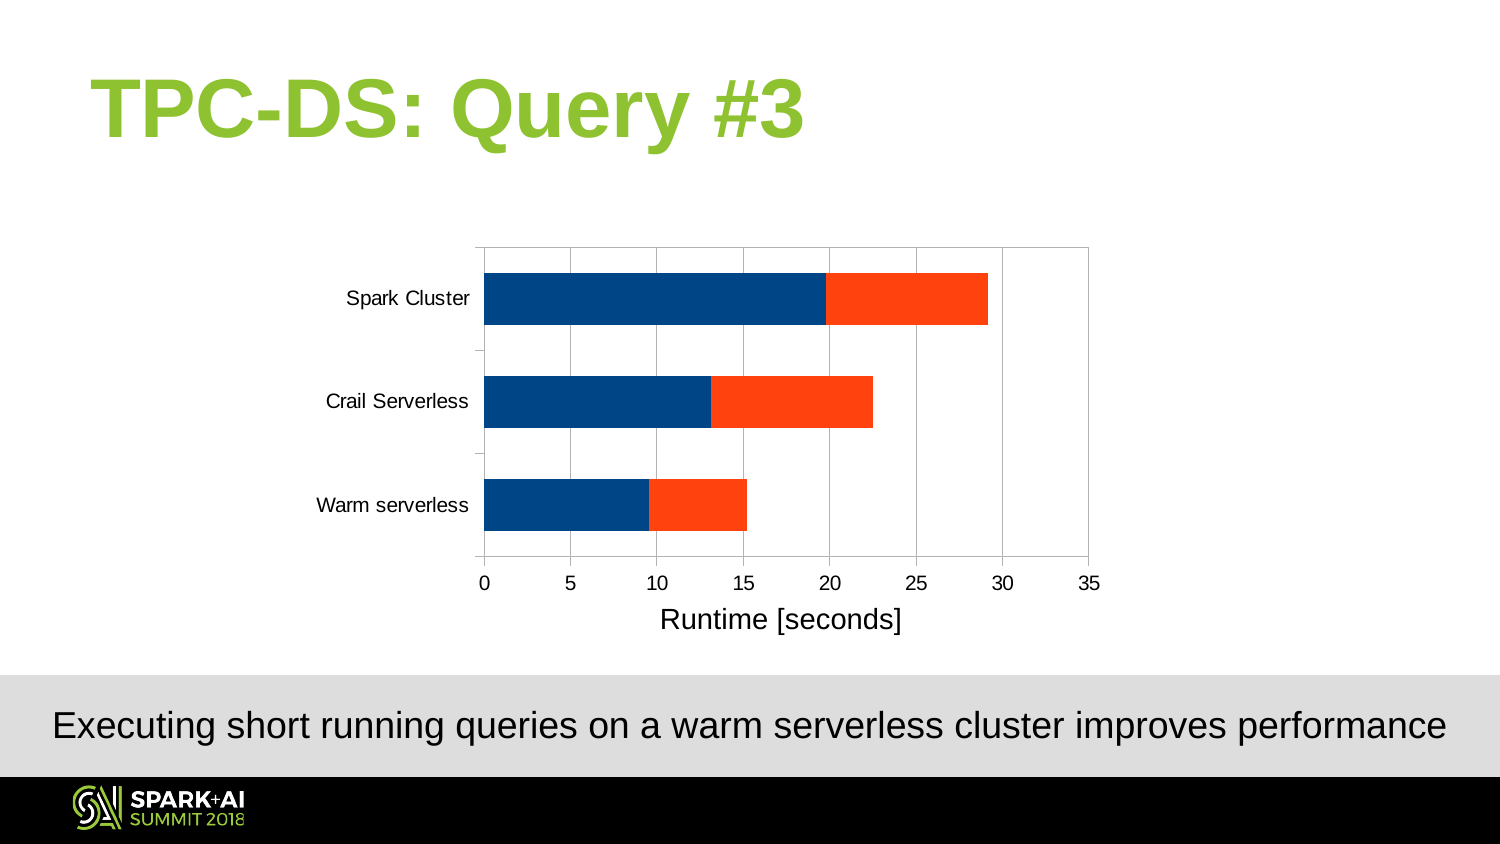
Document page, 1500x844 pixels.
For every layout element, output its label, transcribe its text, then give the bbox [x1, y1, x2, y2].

chart [300, 240, 1117, 603]
title TPC-DS: Query #3 [75, 33, 1426, 175]
text_box Executing short running queries on a warm serverless cluster improves performance [0, 675, 1500, 777]
text_box Runtime [seconds] [480, 595, 1096, 644]
